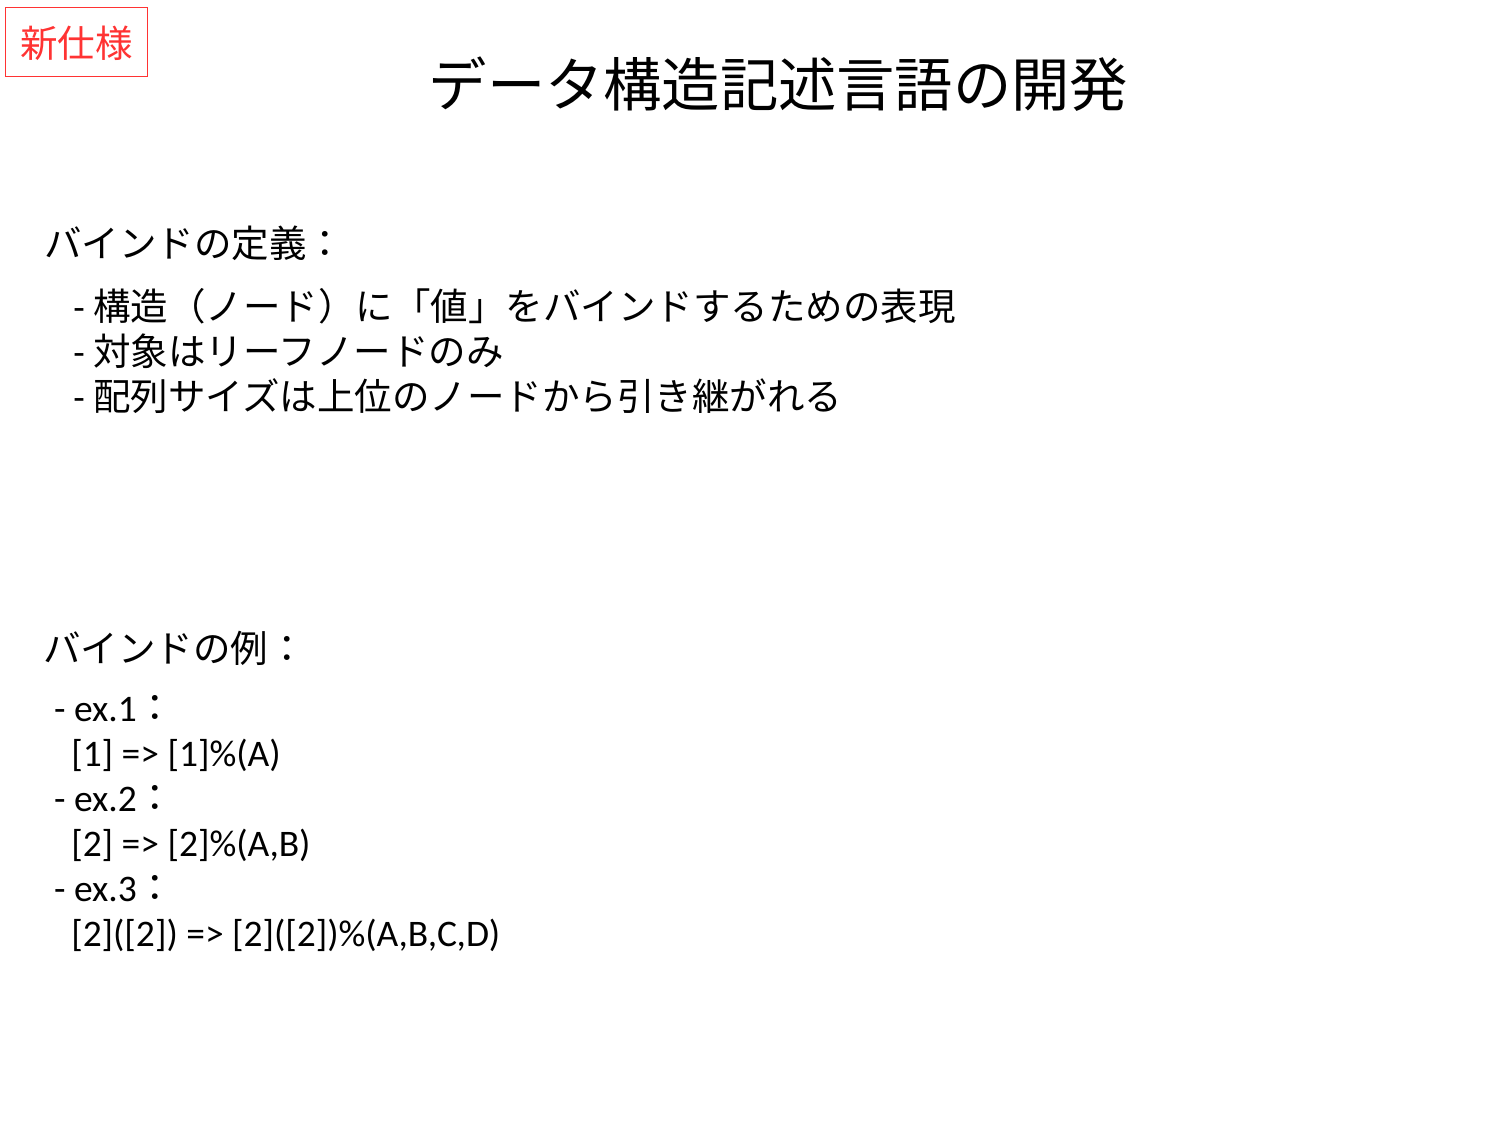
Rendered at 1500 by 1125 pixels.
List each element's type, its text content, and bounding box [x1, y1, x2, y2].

text_box - ex.1： [1] => [1]%(A) - ex.2： [2] => [2]%(A,B) - ex.3： [2]([2]) => [2]([2])%(A,B,C,D) [39, 676, 516, 962]
text_box バインドの定義： [29, 212, 360, 273]
text_box バインドの例： [28, 617, 321, 678]
text_box データ構造記述言語の開発 [414, 40, 1143, 126]
text_box - 構造（ノード）に「値」をバインドするための表現 - 対象はリーフノードのみ - 配列サイズは上位のノードから引き継がれる [58, 275, 971, 426]
text_box 新仕様 [5, 7, 148, 70]
